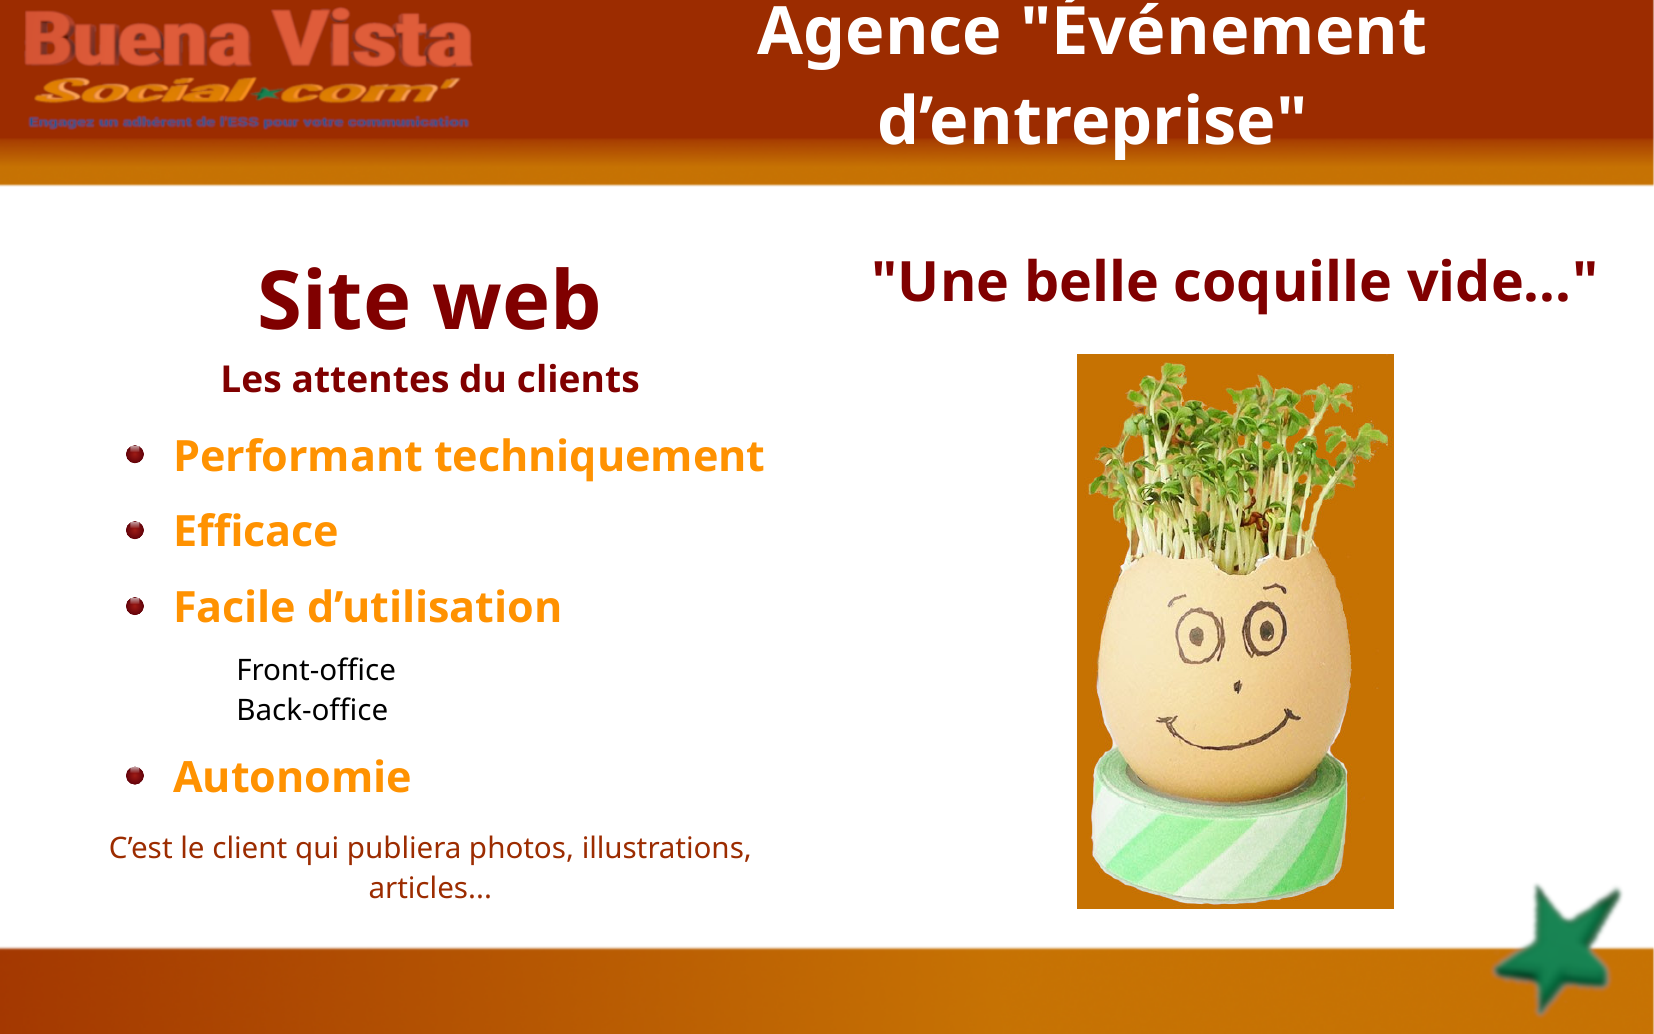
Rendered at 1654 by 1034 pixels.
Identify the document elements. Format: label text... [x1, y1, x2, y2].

title Agence "Événement d’entreprise" [578, 29, 1607, 119]
picture [0, 0, 1654, 1034]
list Site web Les attentes du clients Performant techniquement Efficace Facile d’utilisation Front-office Back-office Autonomie C’est le client qui publiera photos, illustrations, articles... [47, 241, 814, 910]
list "Une belle coquille vide..." [852, 241, 1619, 355]
